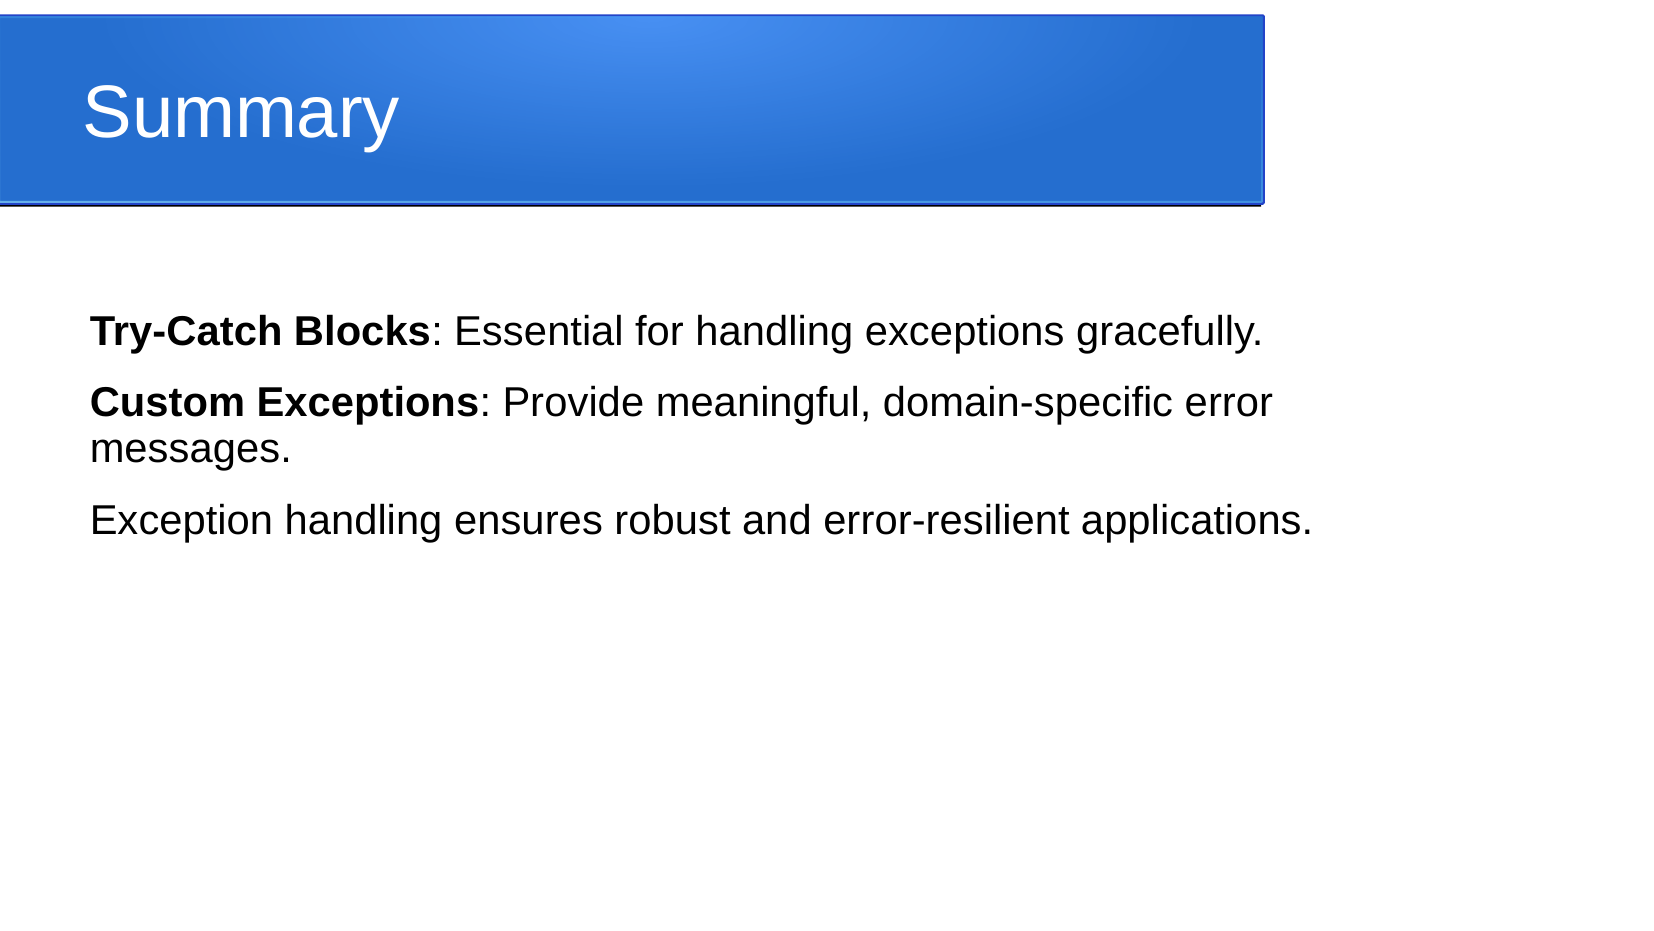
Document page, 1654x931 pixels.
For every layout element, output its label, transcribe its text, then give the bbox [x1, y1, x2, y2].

text_box Try-Catch Blocks: Essential for handling exceptions gracefully. Custom Exceptions: Provide meaningful, domain-specific error messages. Exception handling ensures robust and error-resilient applications. [75, 300, 1471, 645]
title Summary [82, 35, 1235, 189]
